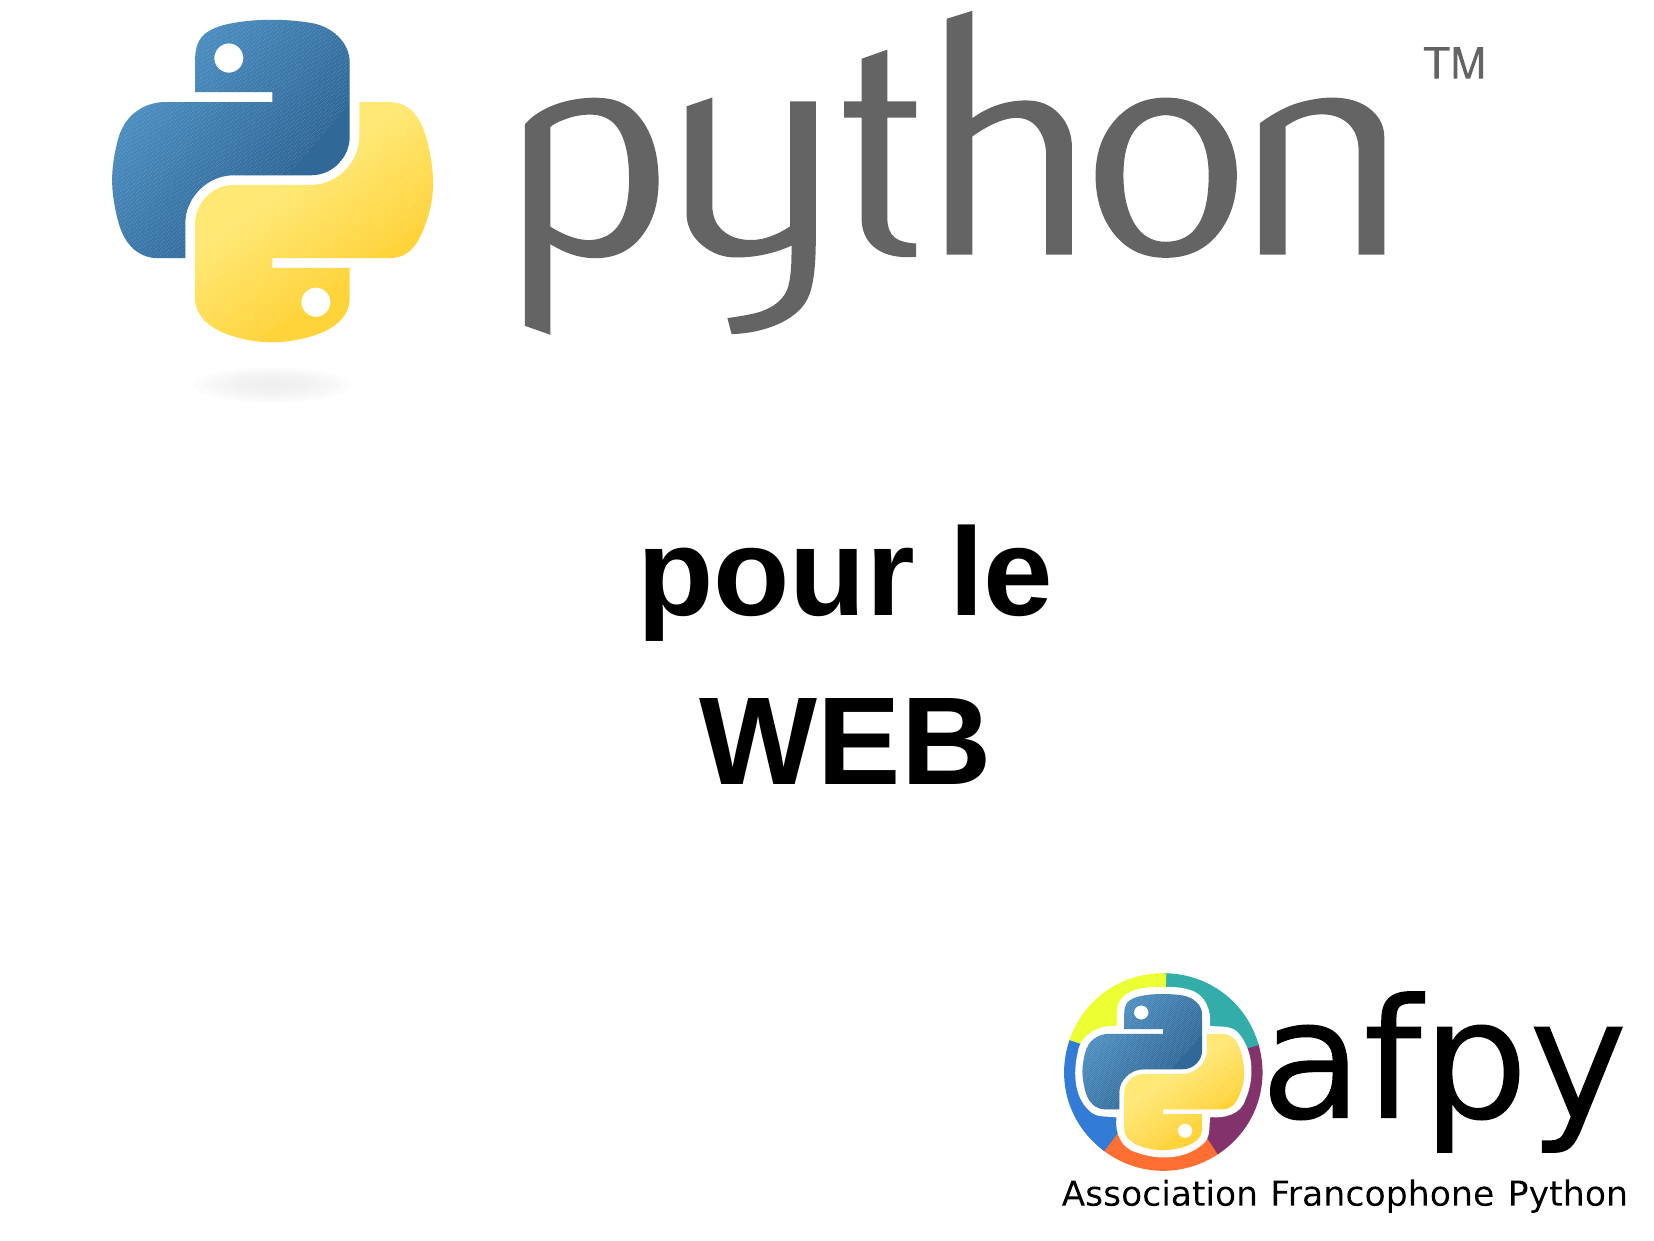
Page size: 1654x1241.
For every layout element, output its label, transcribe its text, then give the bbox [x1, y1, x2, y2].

list pour le WEB [82, 501, 1538, 957]
